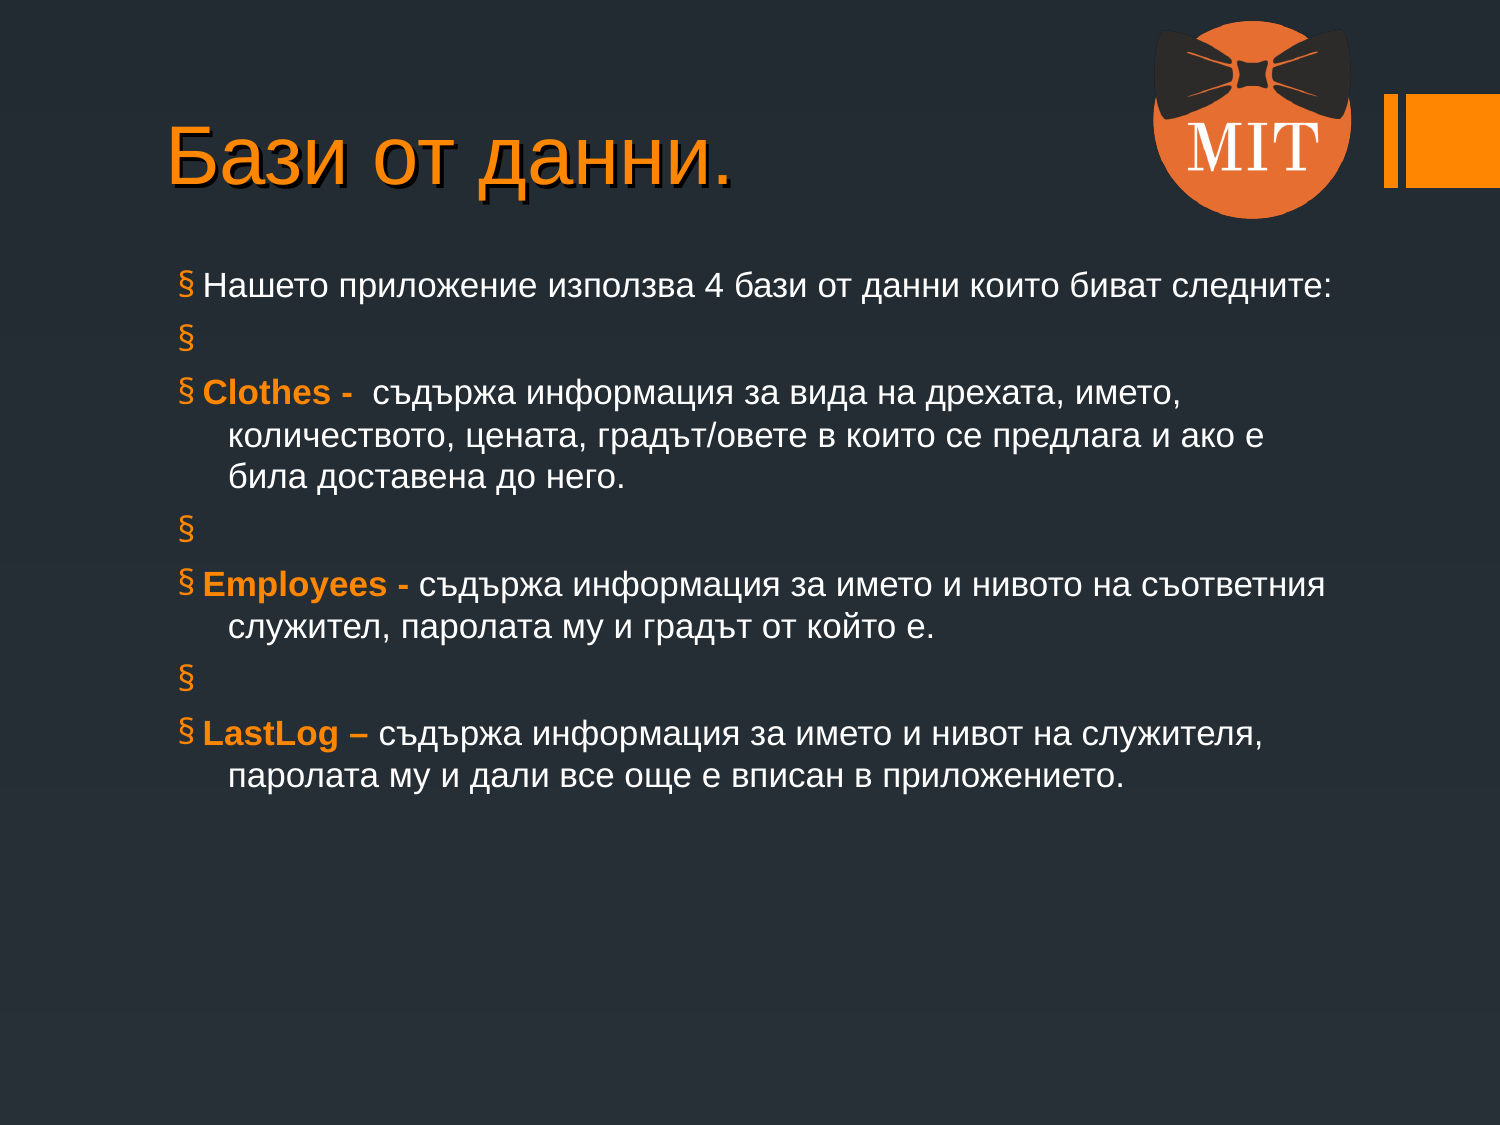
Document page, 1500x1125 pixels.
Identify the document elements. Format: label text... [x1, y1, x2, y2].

picture [1131, 0, 1374, 291]
title Бази от данни. [150, 19, 1131, 209]
list Нашето приложение използва 4 бази от данни които биват следните: Clothes - съдържа информация за вида на дрехата, името, количеството, цената, градът/овете в които се предлага и ако е била доставена до него. Employees - съдържа информация за името и нивото на съответния служител, паролата му и градът от който е. LastLog – съдържа информация за името и нивот на служителя, паролата му и дали все още е вписан в приложението. [150, 255, 1351, 836]
